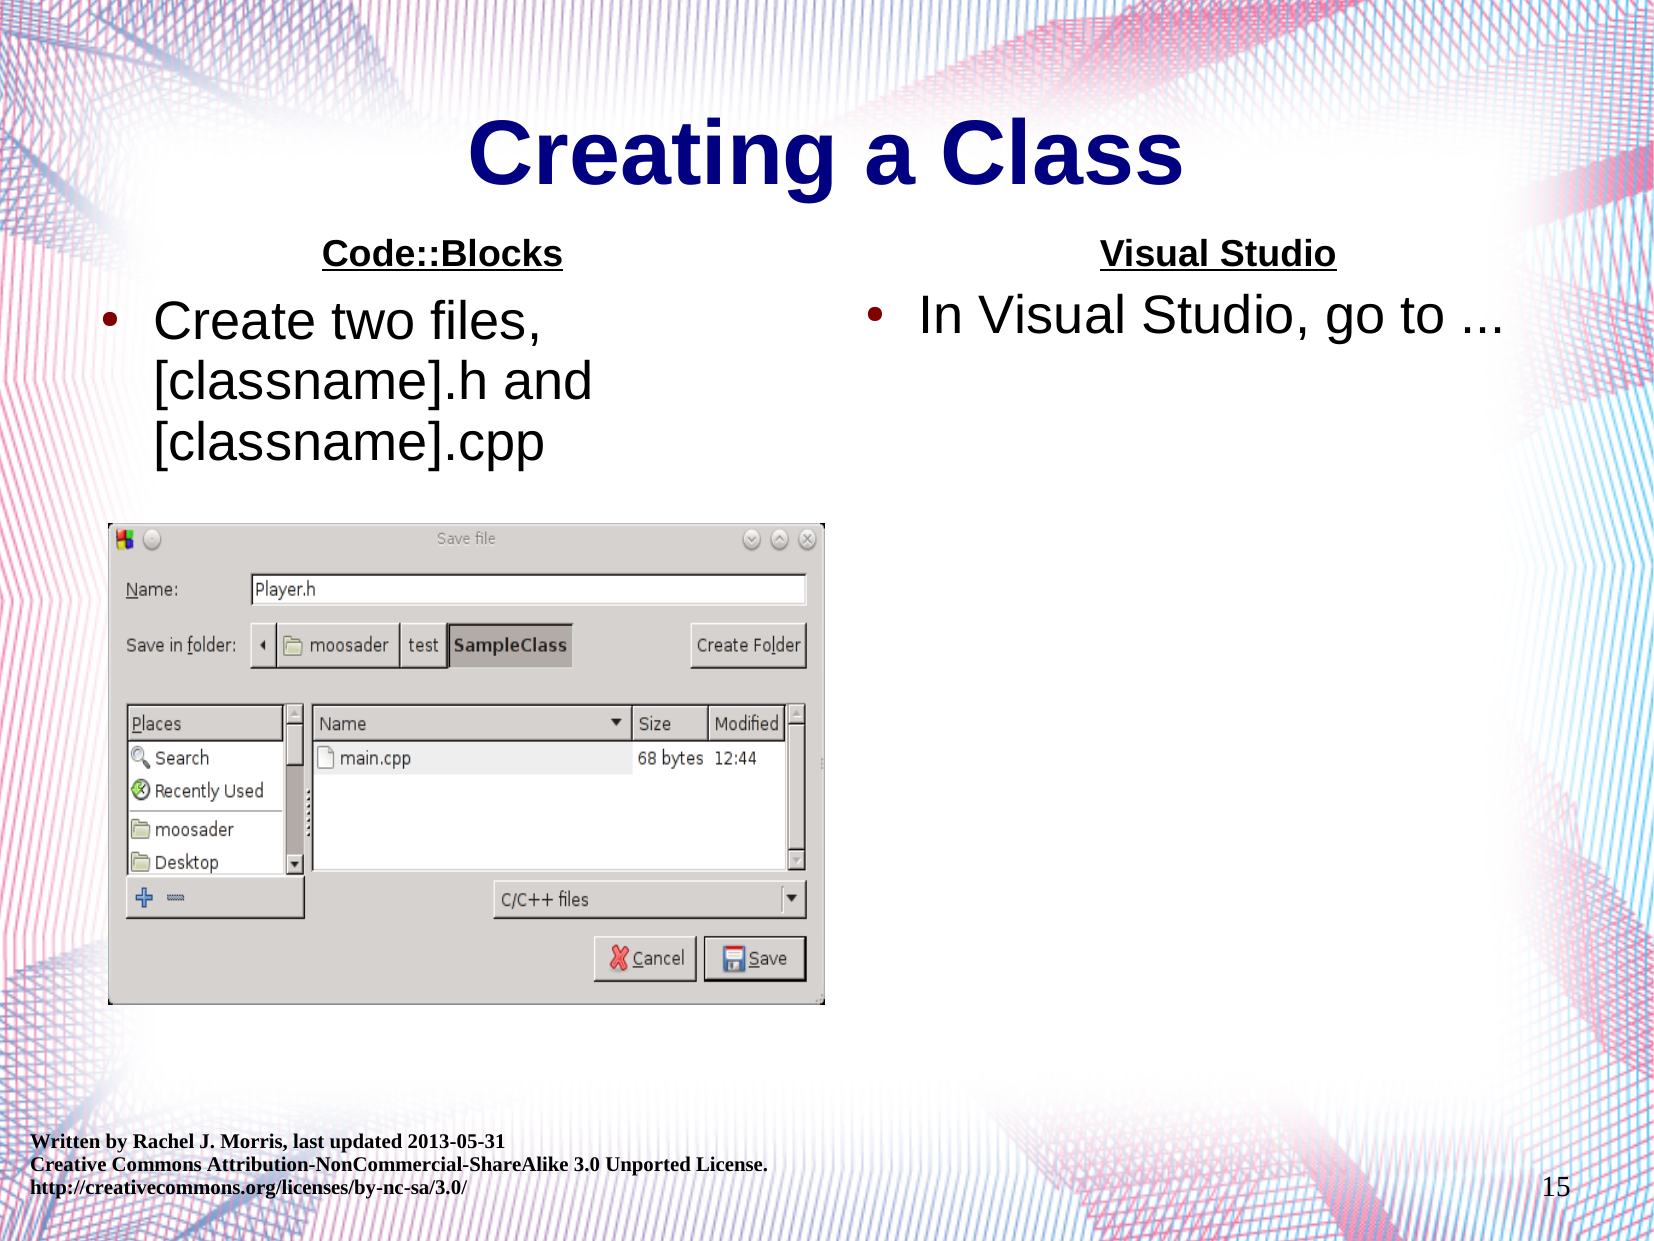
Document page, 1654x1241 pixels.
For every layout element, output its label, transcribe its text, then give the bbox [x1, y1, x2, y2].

list Create two files, [classname].h and [classname].cpp [82, 290, 826, 496]
list In Visual Studio, go to ... [847, 285, 1591, 490]
title Creating a Class [82, 49, 1571, 257]
picture [0, 0, 1654, 1241]
text_box Visual Studio [865, 225, 1571, 282]
text_box Code::Blocks [90, 225, 796, 282]
